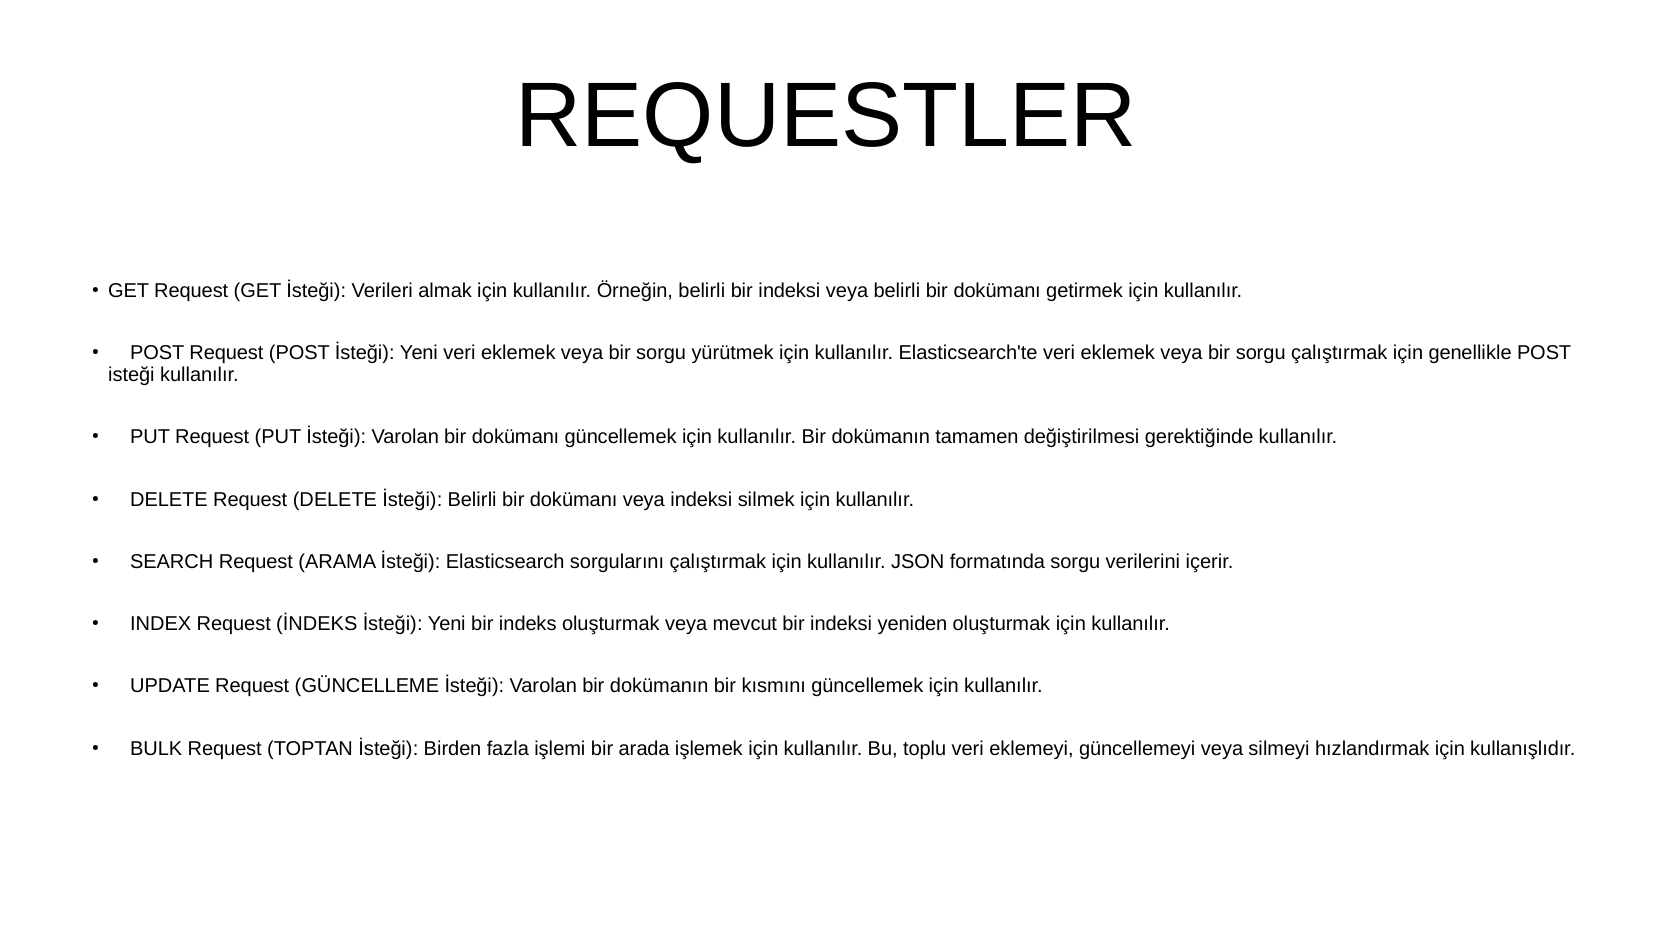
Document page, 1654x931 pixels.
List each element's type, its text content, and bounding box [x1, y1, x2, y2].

list GET Request (GET İsteği): Verileri almak için kullanılır. Örneğin, belirli bir indeksi veya belirli bir dokümanı getirmek için kullanılır. POST Request (POST İsteği): Yeni veri eklemek veya bir sorgu yürütmek için kullanılır. Elasticsearch'te veri eklemek veya bir sorgu çalıştırmak için genellikle POST isteği kullanılır. PUT Request (PUT İsteği): Varolan bir dokümanı güncellemek için kullanılır. Bir dokümanın tamamen değiştirilmesi gerektiğinde kullanılır. DELETE Request (DELETE İsteği): Belirli bir dokümanı veya indeksi silmek için kullanılır. SEARCH Request (ARAMA İsteği): Elasticsearch sorgularını çalıştırmak için kullanılır. JSON formatında sorgu verilerini içerir. INDEX Request (İNDEKS İsteği): Yeni bir indeks oluşturmak veya mevcut bir indeksi yeniden oluşturmak için kullanılır. UPDATE Request (GÜNCELLEME İsteği): Varolan bir dokümanın bir kısmını güncellemek için kullanılır. BULK Request (TOPTAN İsteği): Birden fazla işlemi bir arada işlemek için kullanılır. Bu, toplu veri eklemeyi, güncellemeyi veya silmeyi hızlandırmak için kullanışlıdır. [86, 248, 1576, 788]
title REQUESTLER [82, 37, 1571, 193]
